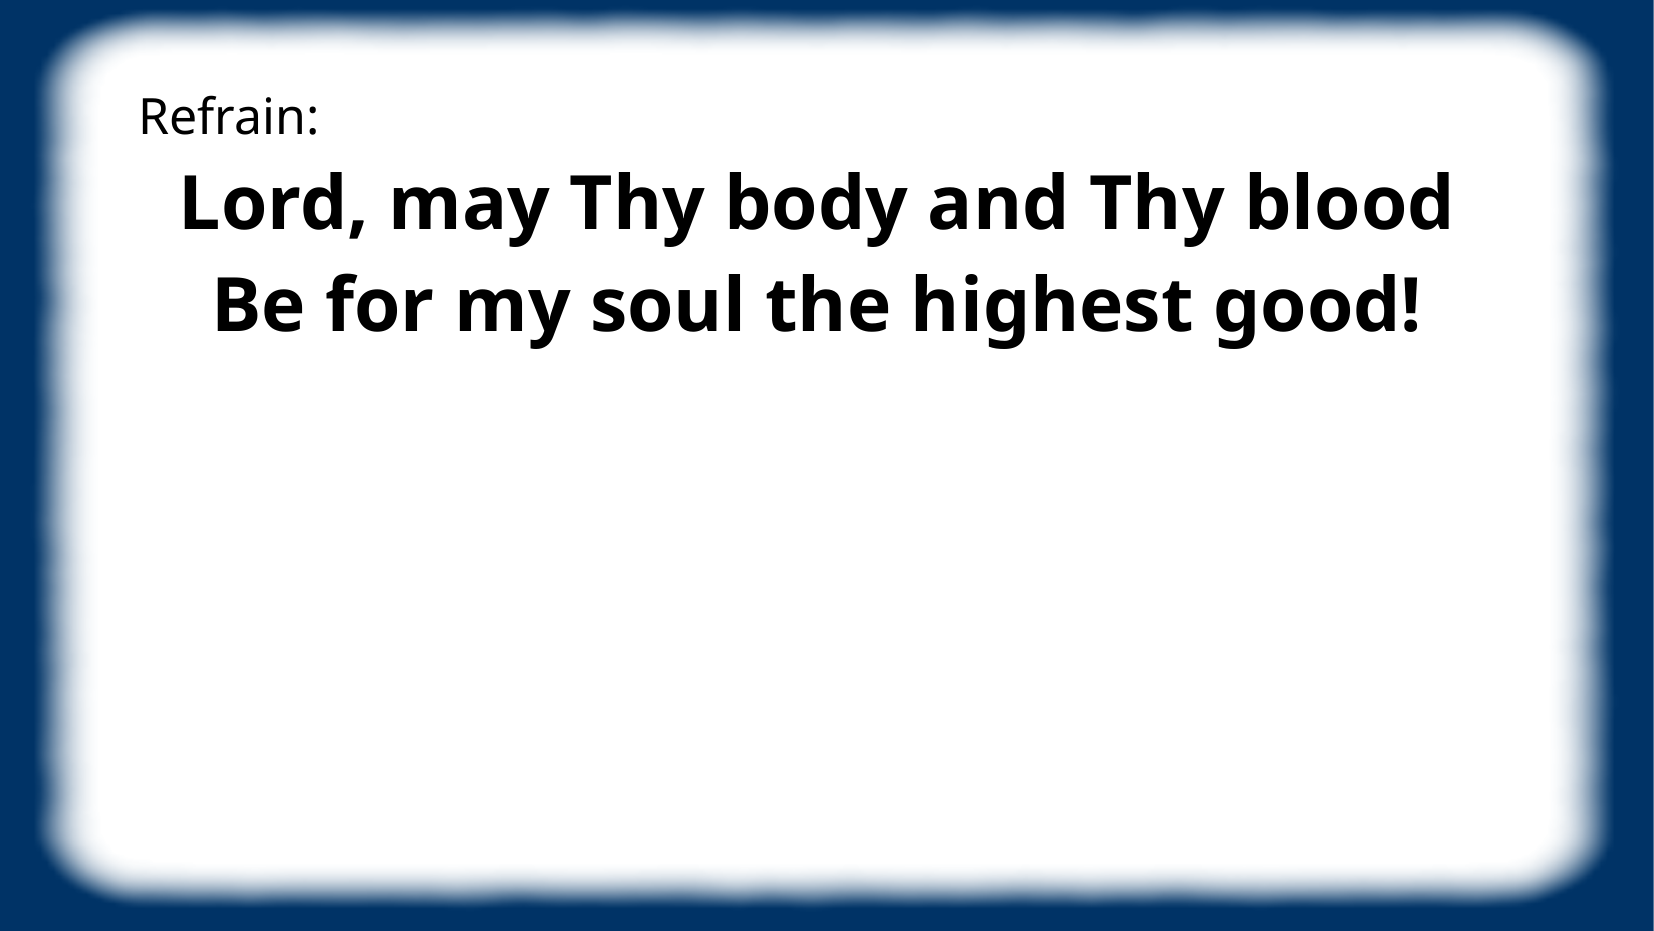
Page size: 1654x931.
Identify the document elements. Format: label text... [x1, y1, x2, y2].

picture [0, 0, 1654, 931]
text_box Refrain: Lord, may Thy body and Thy blood Be for my soul the highest good! [105, 73, 1531, 455]
